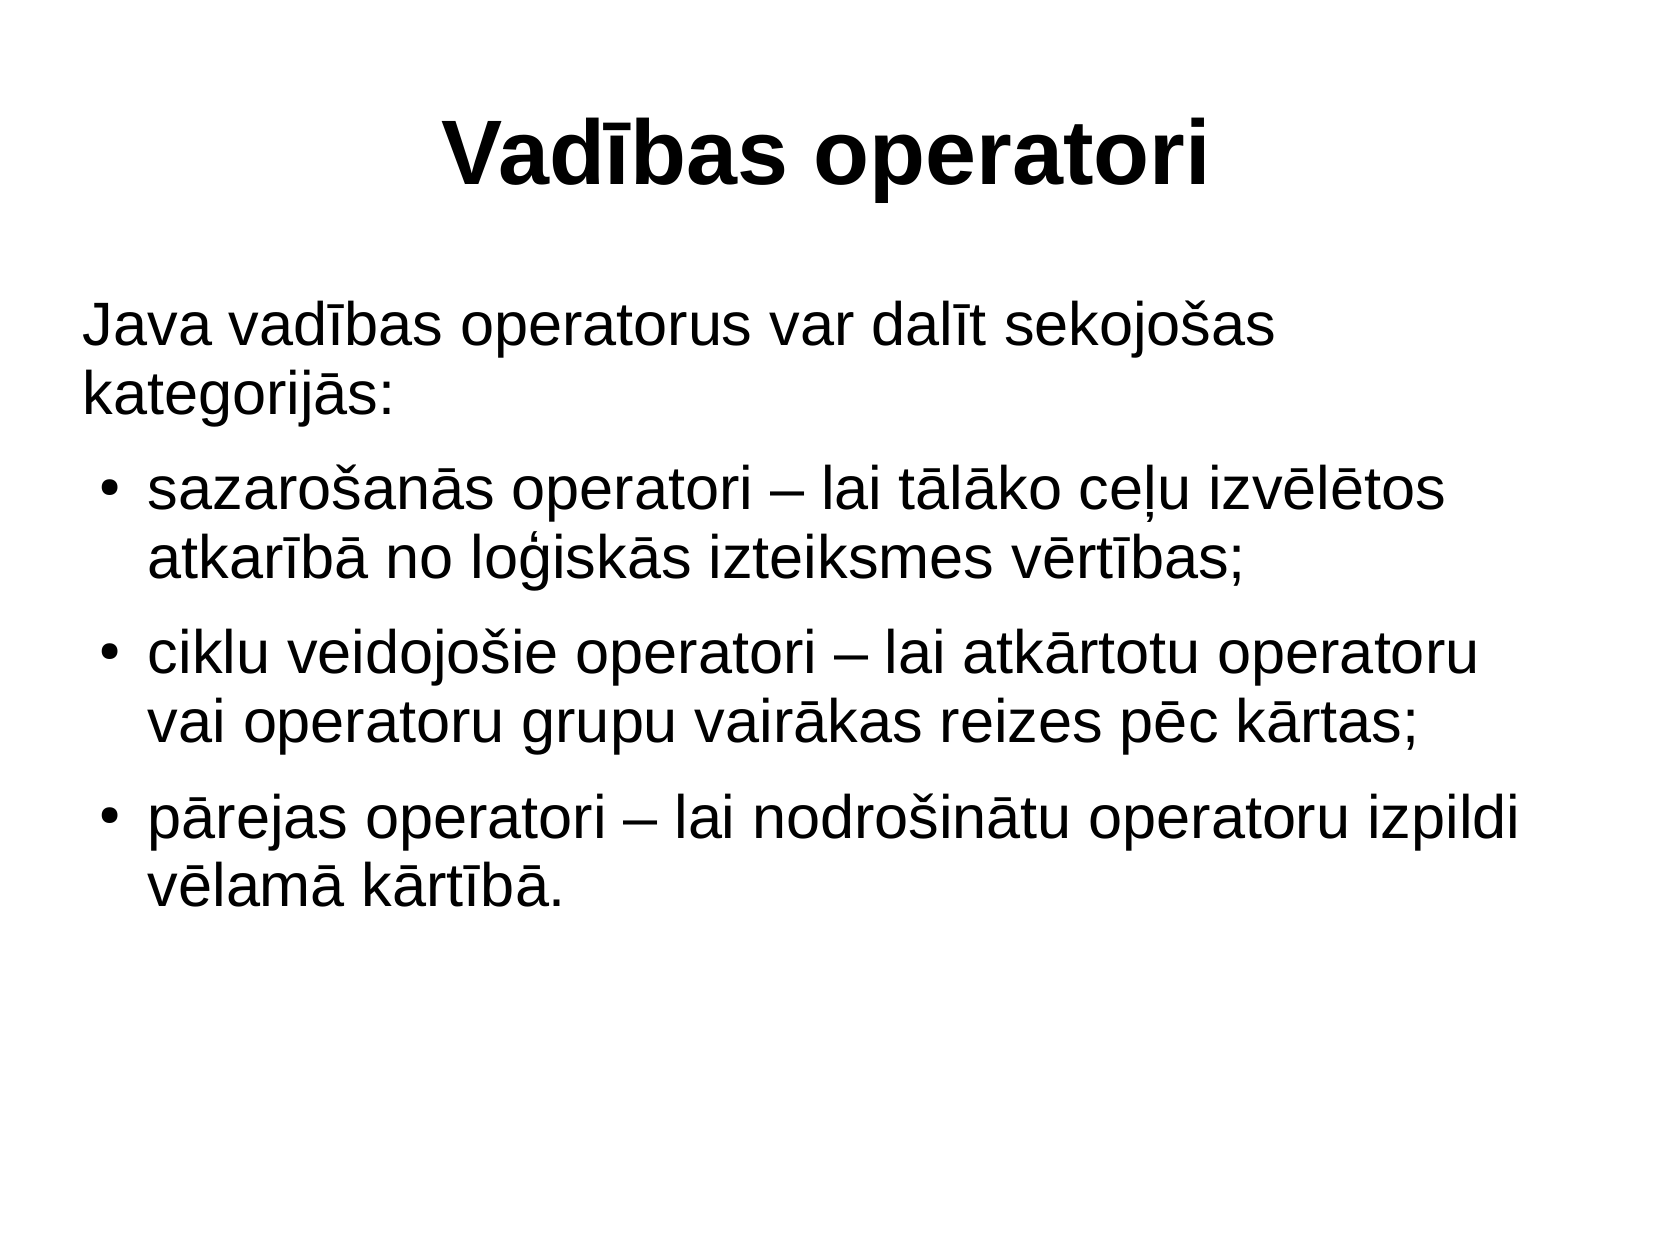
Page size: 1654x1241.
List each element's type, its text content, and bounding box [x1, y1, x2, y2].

list Java vadības operatorus var dalīt sekojošas kategorijās: sazarošanās operatori – lai tālāko ceļu izvēlētos atkarībā no loģiskās izteiksmes vērtības; ciklu veidojošie operatori – lai atkārtotu operatoru vai operatoru grupu vairākas reizes pēc kārtas; pārejas operatori – lai nodrošinātu operatoru izpildi vēlamā kārtībā. [82, 290, 1538, 1010]
title Vadības operatori [82, 49, 1571, 257]
